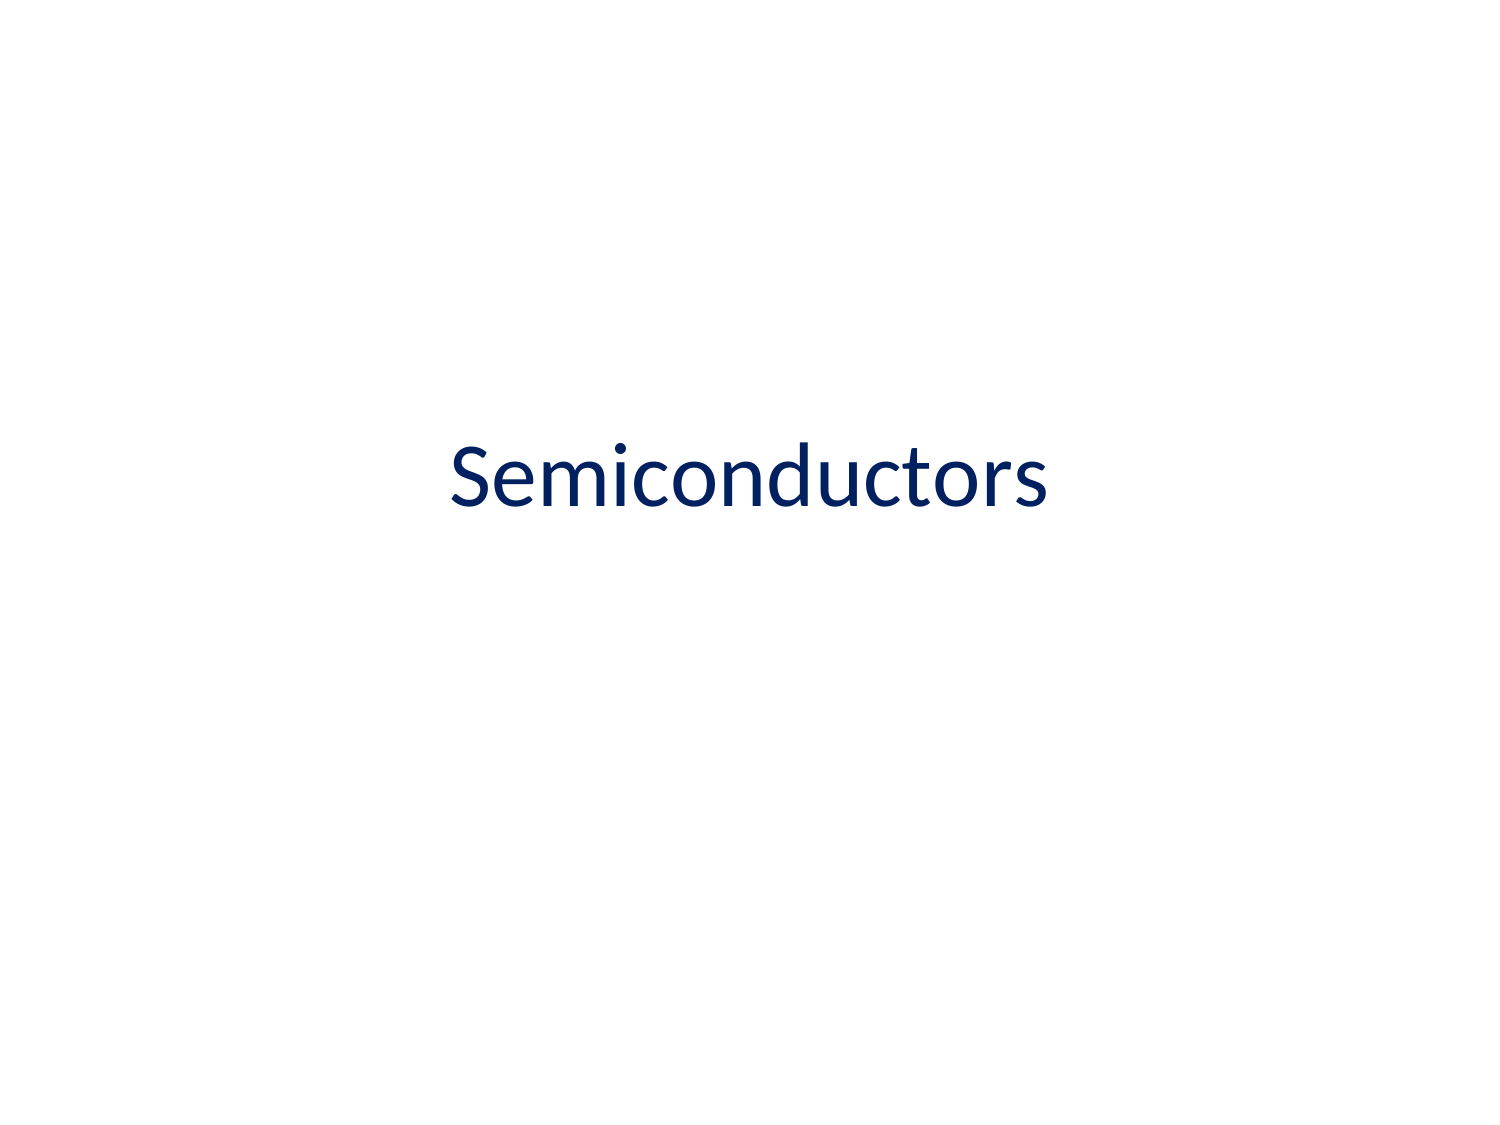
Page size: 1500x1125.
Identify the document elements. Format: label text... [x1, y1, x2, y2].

title Semiconductors [112, 349, 1388, 591]
